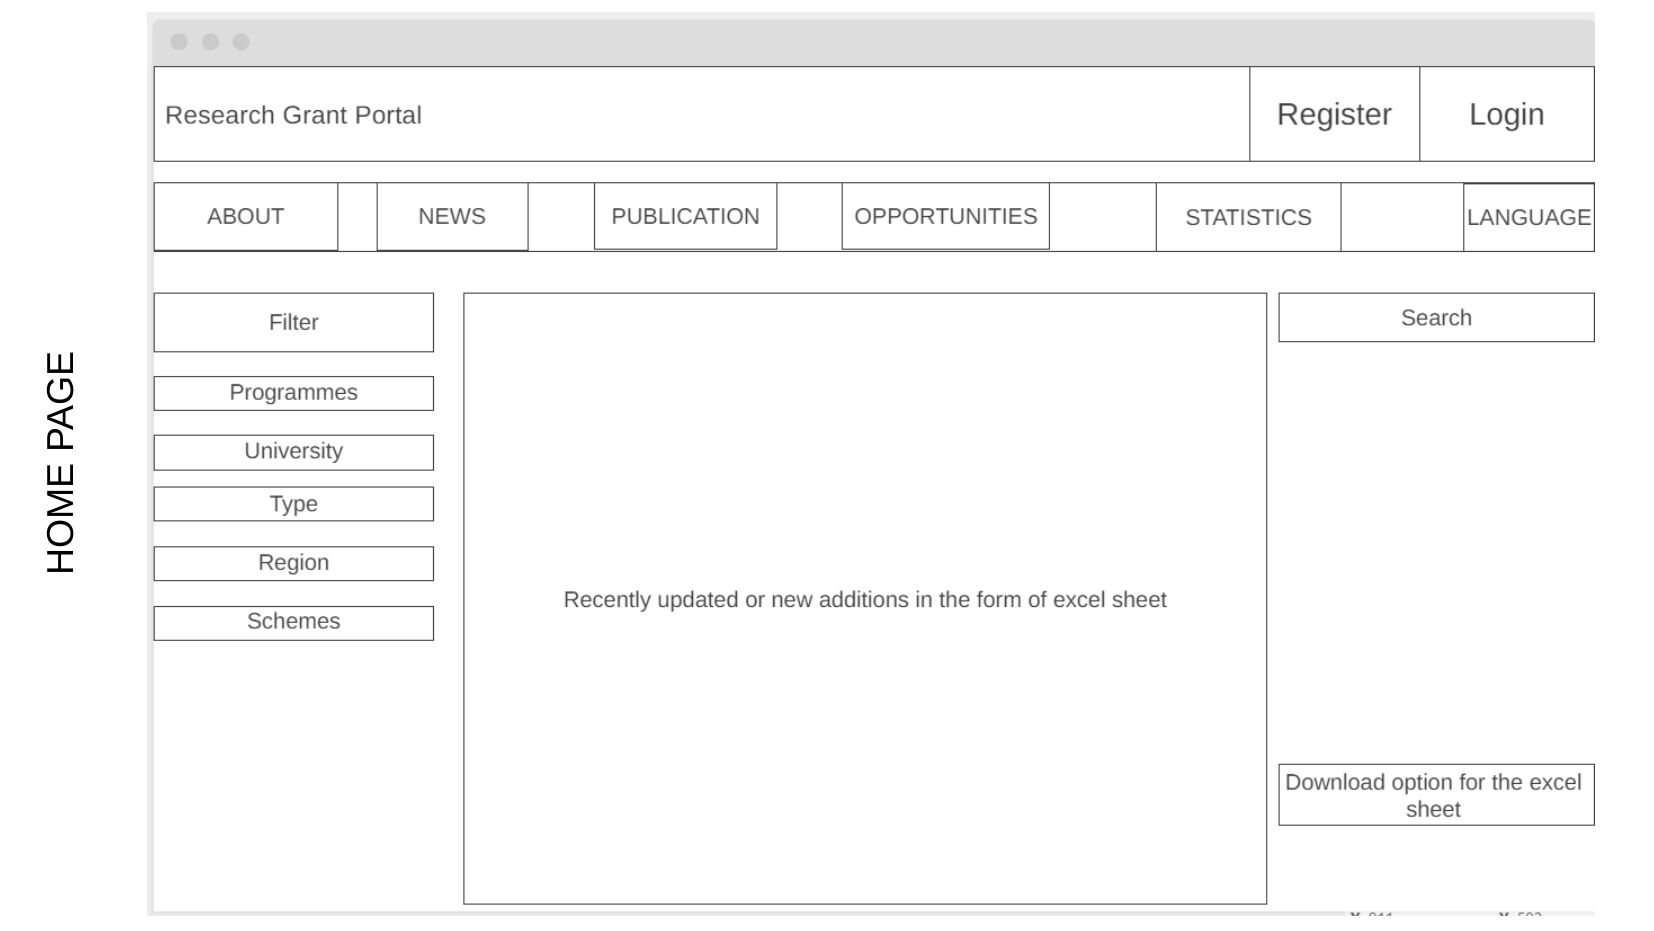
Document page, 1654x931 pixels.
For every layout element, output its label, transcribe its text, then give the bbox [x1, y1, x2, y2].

text_box HOME PAGE [31, 336, 89, 591]
picture [147, 12, 1595, 916]
